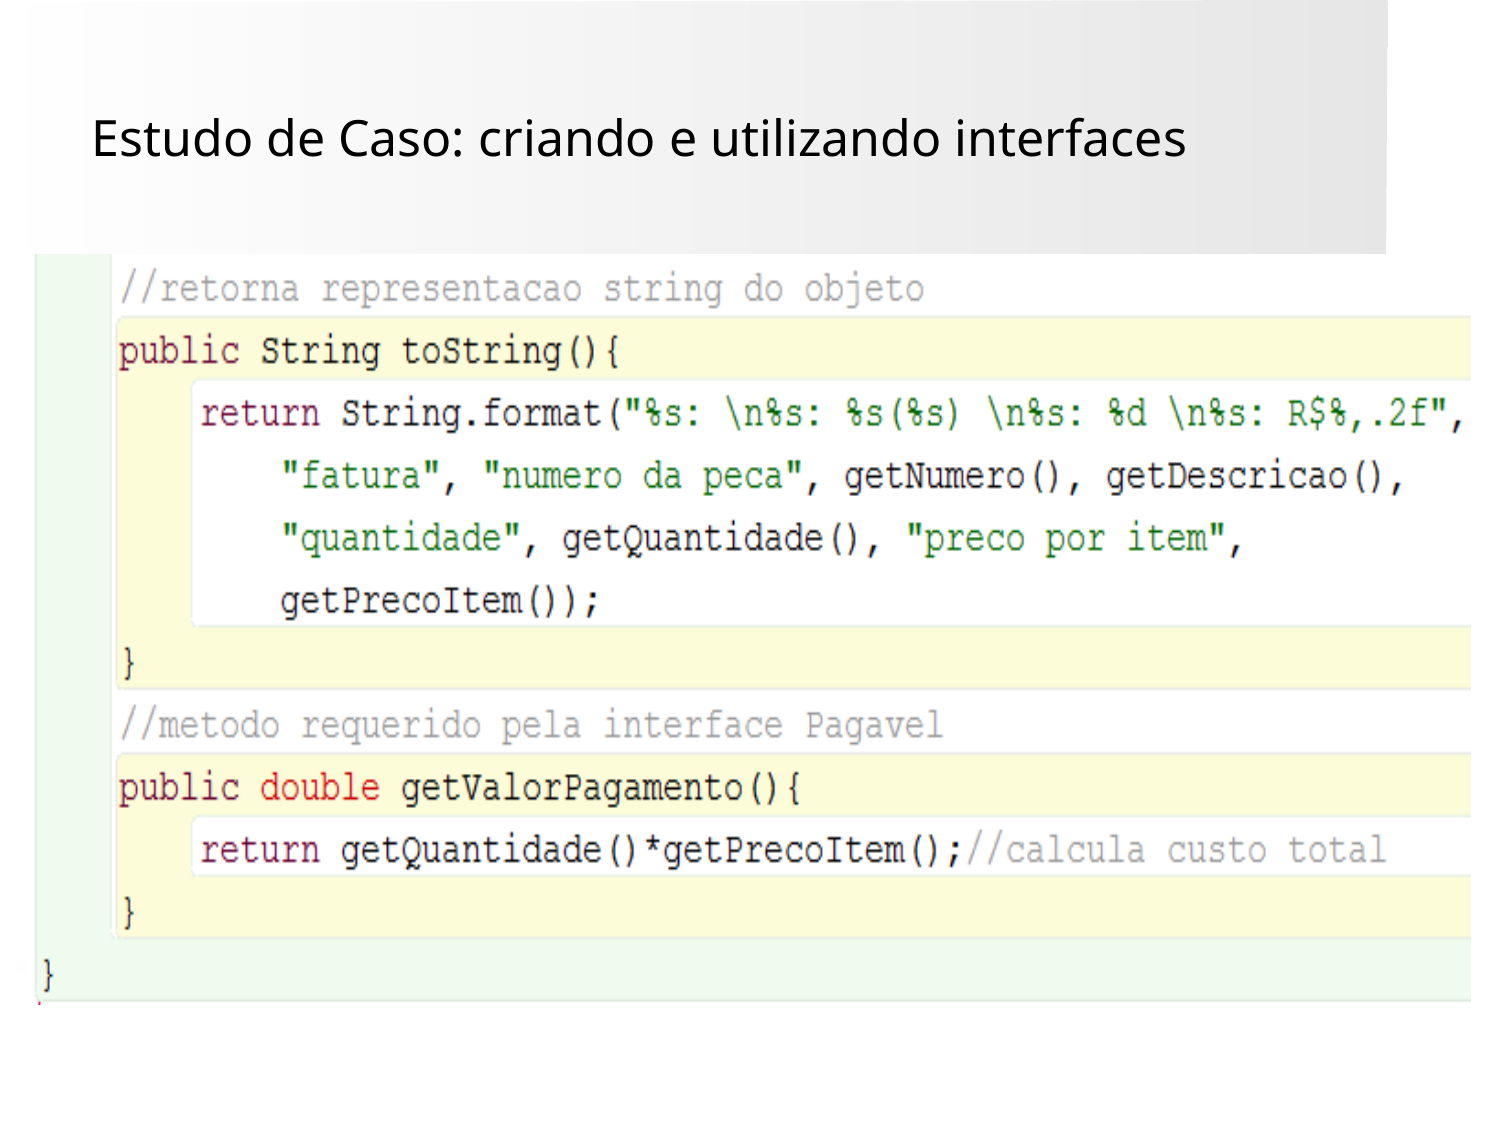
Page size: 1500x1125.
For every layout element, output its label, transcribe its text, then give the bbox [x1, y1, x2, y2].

picture [28, 254, 1471, 1006]
title Estudo de Caso: criando e utilizando interfaces [76, 42, 1427, 231]
